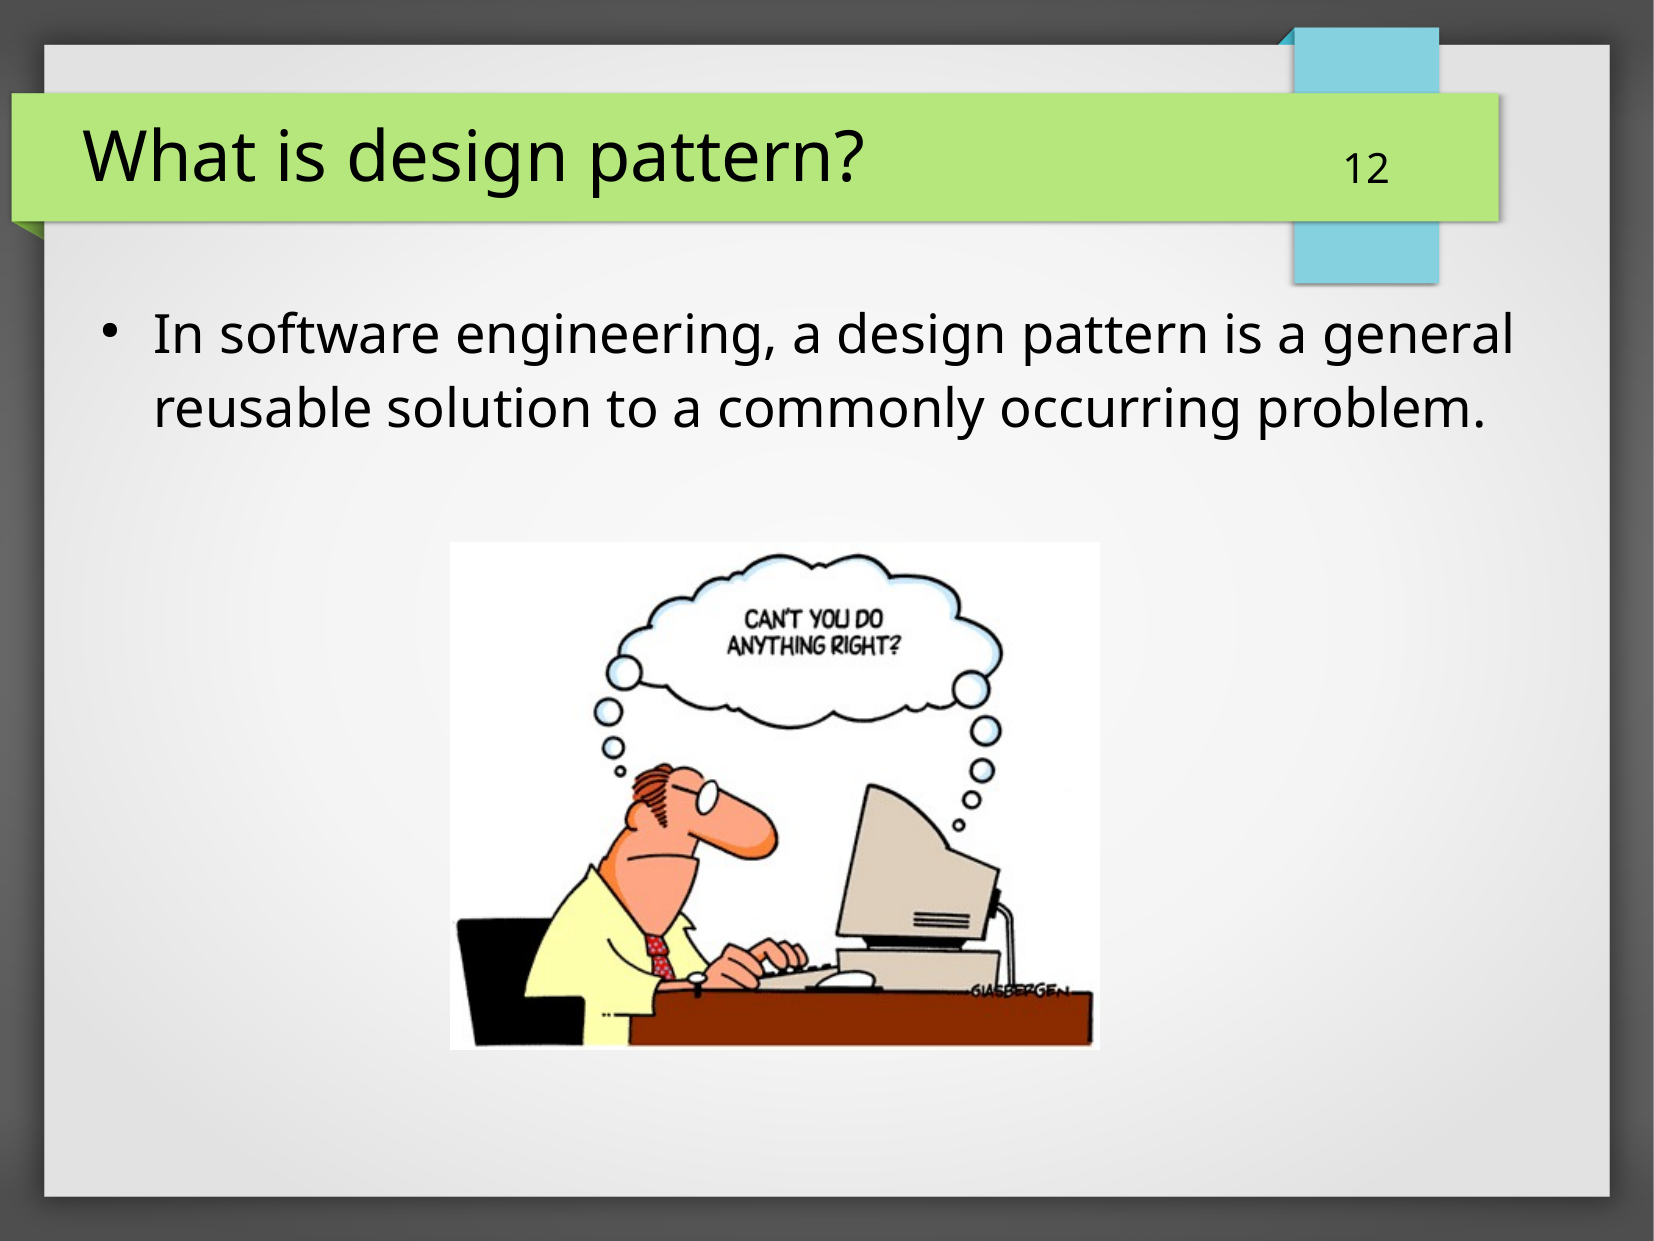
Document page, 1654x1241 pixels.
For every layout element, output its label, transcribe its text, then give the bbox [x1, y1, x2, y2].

picture [0, 0, 1654, 1241]
title What is design pattern? [82, 94, 1264, 213]
text_box <number> [1254, 131, 1479, 207]
list In software engineering, a design pattern is a general reusable solution to a commonly occurring problem. [82, 295, 1571, 1015]
